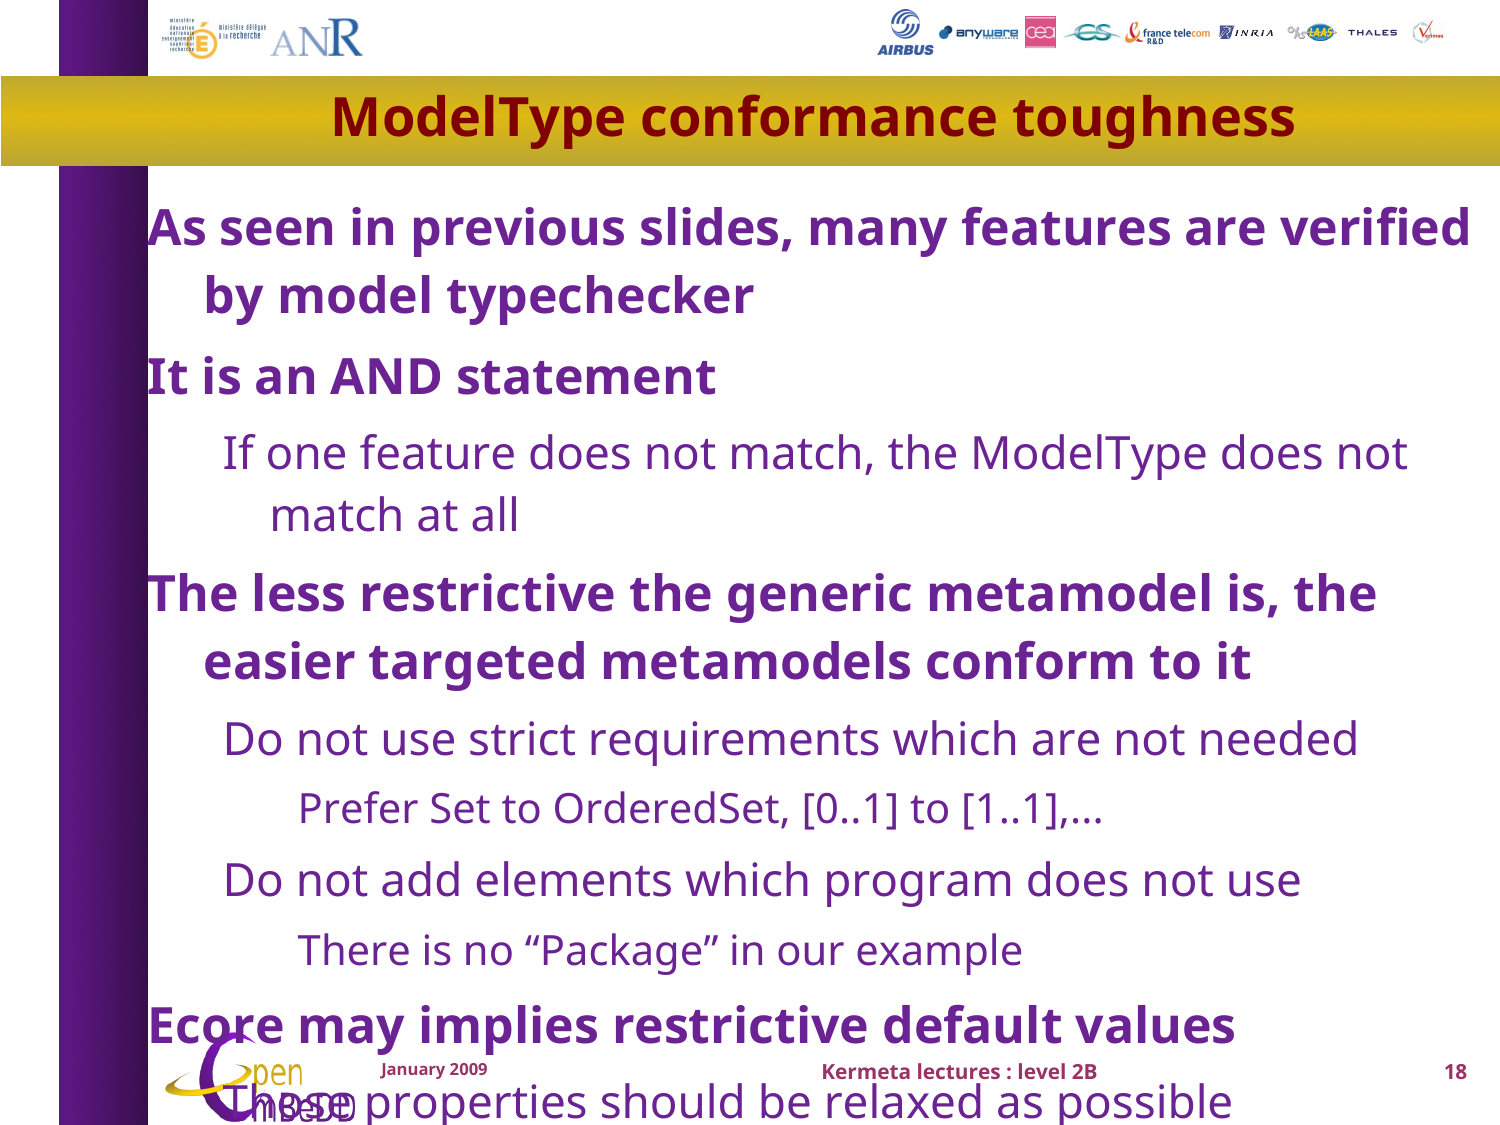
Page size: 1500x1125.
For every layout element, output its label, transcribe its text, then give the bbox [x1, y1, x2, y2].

picture [162, 18, 266, 59]
picture [165, 1032, 355, 1122]
list As seen in previous slides, many features are verified by model typechecker It is an AND statement If one feature does not match, the ModelType does not match at all The less restrictive the generic metamodel is, the easier targeted metamodels conform to it Do not use strict requirements which are not needed Prefer Set to OrderedSet, [0..1] to [1..1],... Do not add elements which program does not use There is no “Package” in our example Ecore may implies restrictive default values Those properties should be relaxed as possible [147, 191, 1488, 1009]
title ModelType conformance toughness [147, 66, 1481, 164]
picture [270, 18, 363, 57]
picture [211, 1032, 222, 1037]
picture [877, 9, 1445, 55]
picture [1, 0, 1500, 1125]
